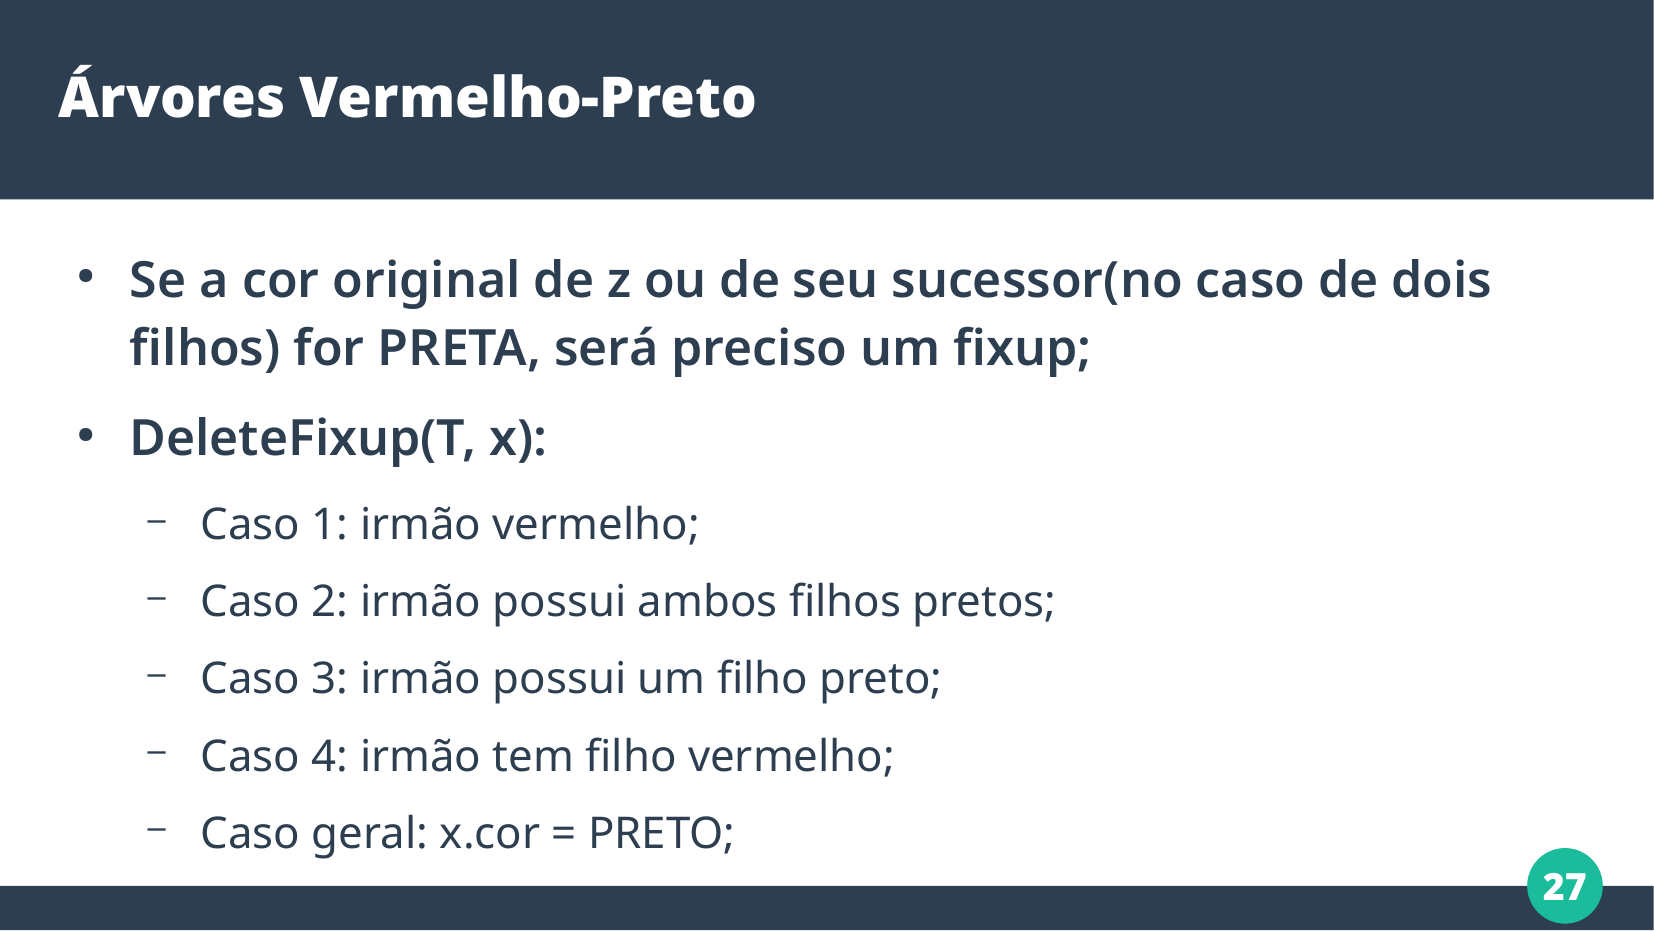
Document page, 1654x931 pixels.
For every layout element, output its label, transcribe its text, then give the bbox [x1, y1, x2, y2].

list Se a cor original de z ou de seu sucessor(no caso de dois filhos) for PRETA, será preciso um fixup; DeleteFixup(T, x): Caso 1: irmão vermelho; Caso 2: irmão possui ambos filhos pretos; Caso 3: irmão possui um filho preto; Caso 4: irmão tem filho vermelho; Caso geral: x.cor = PRETO; [59, 243, 1595, 864]
title Árvores Vermelho-Preto [59, 37, 1595, 156]
